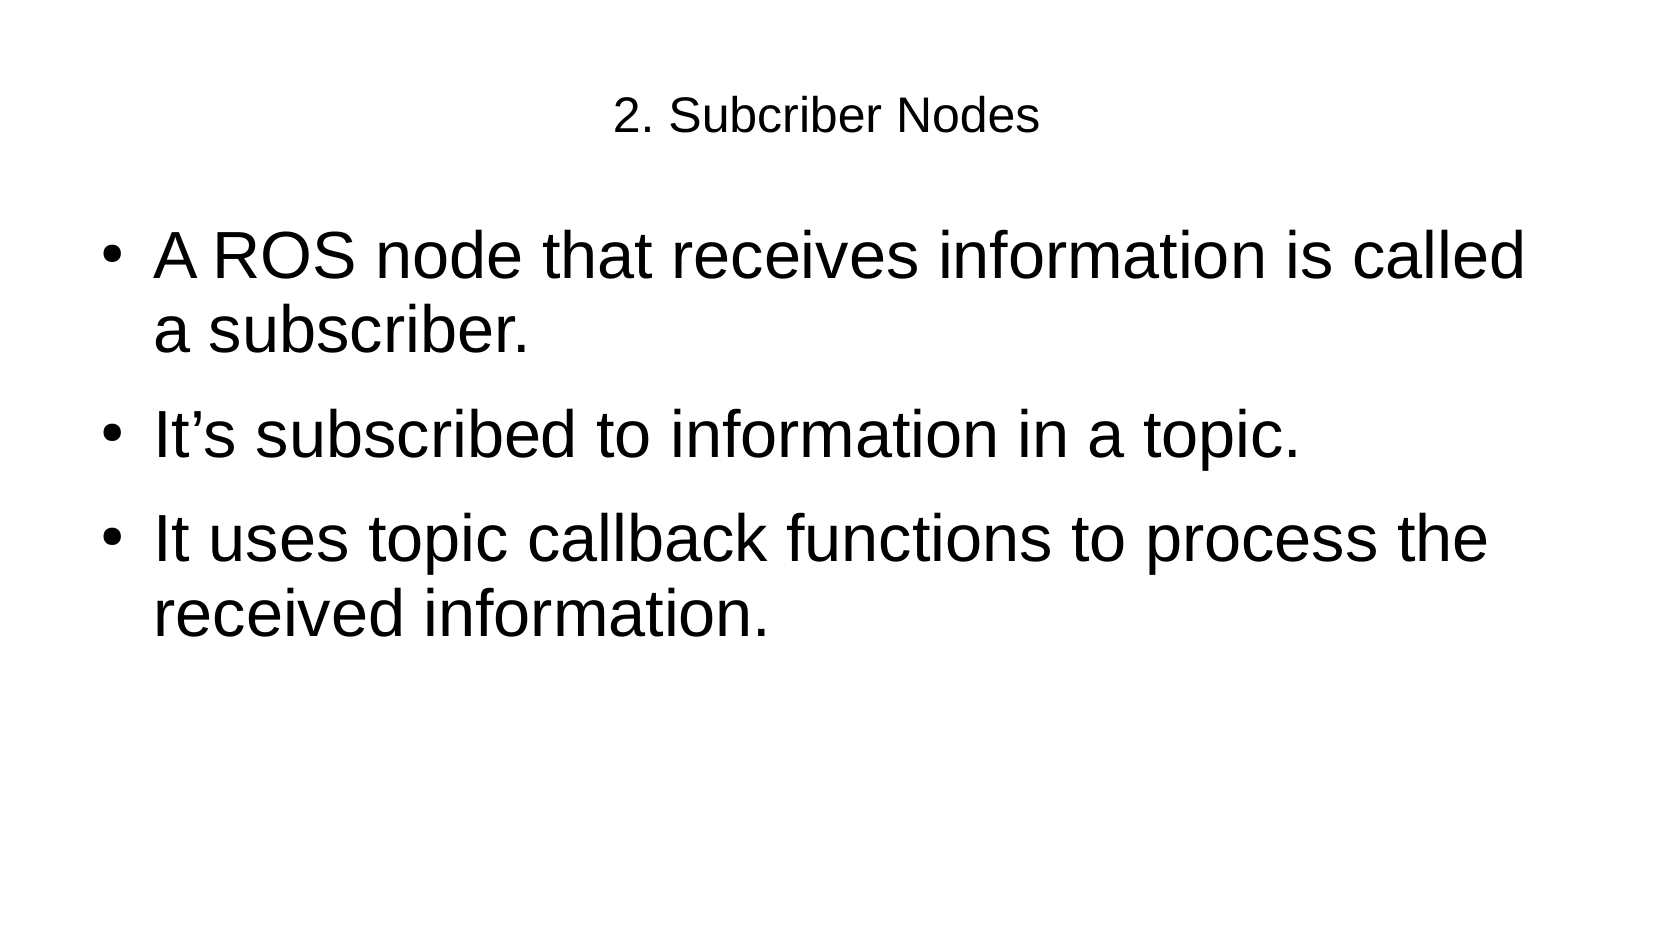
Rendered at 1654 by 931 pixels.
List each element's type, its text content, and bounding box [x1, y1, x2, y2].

title 2. Subcriber Nodes [82, 37, 1571, 193]
list A ROS node that receives information is called a subscriber. It’s subscribed to information in a topic. It uses topic callback functions to process the received information. [82, 217, 1571, 758]
